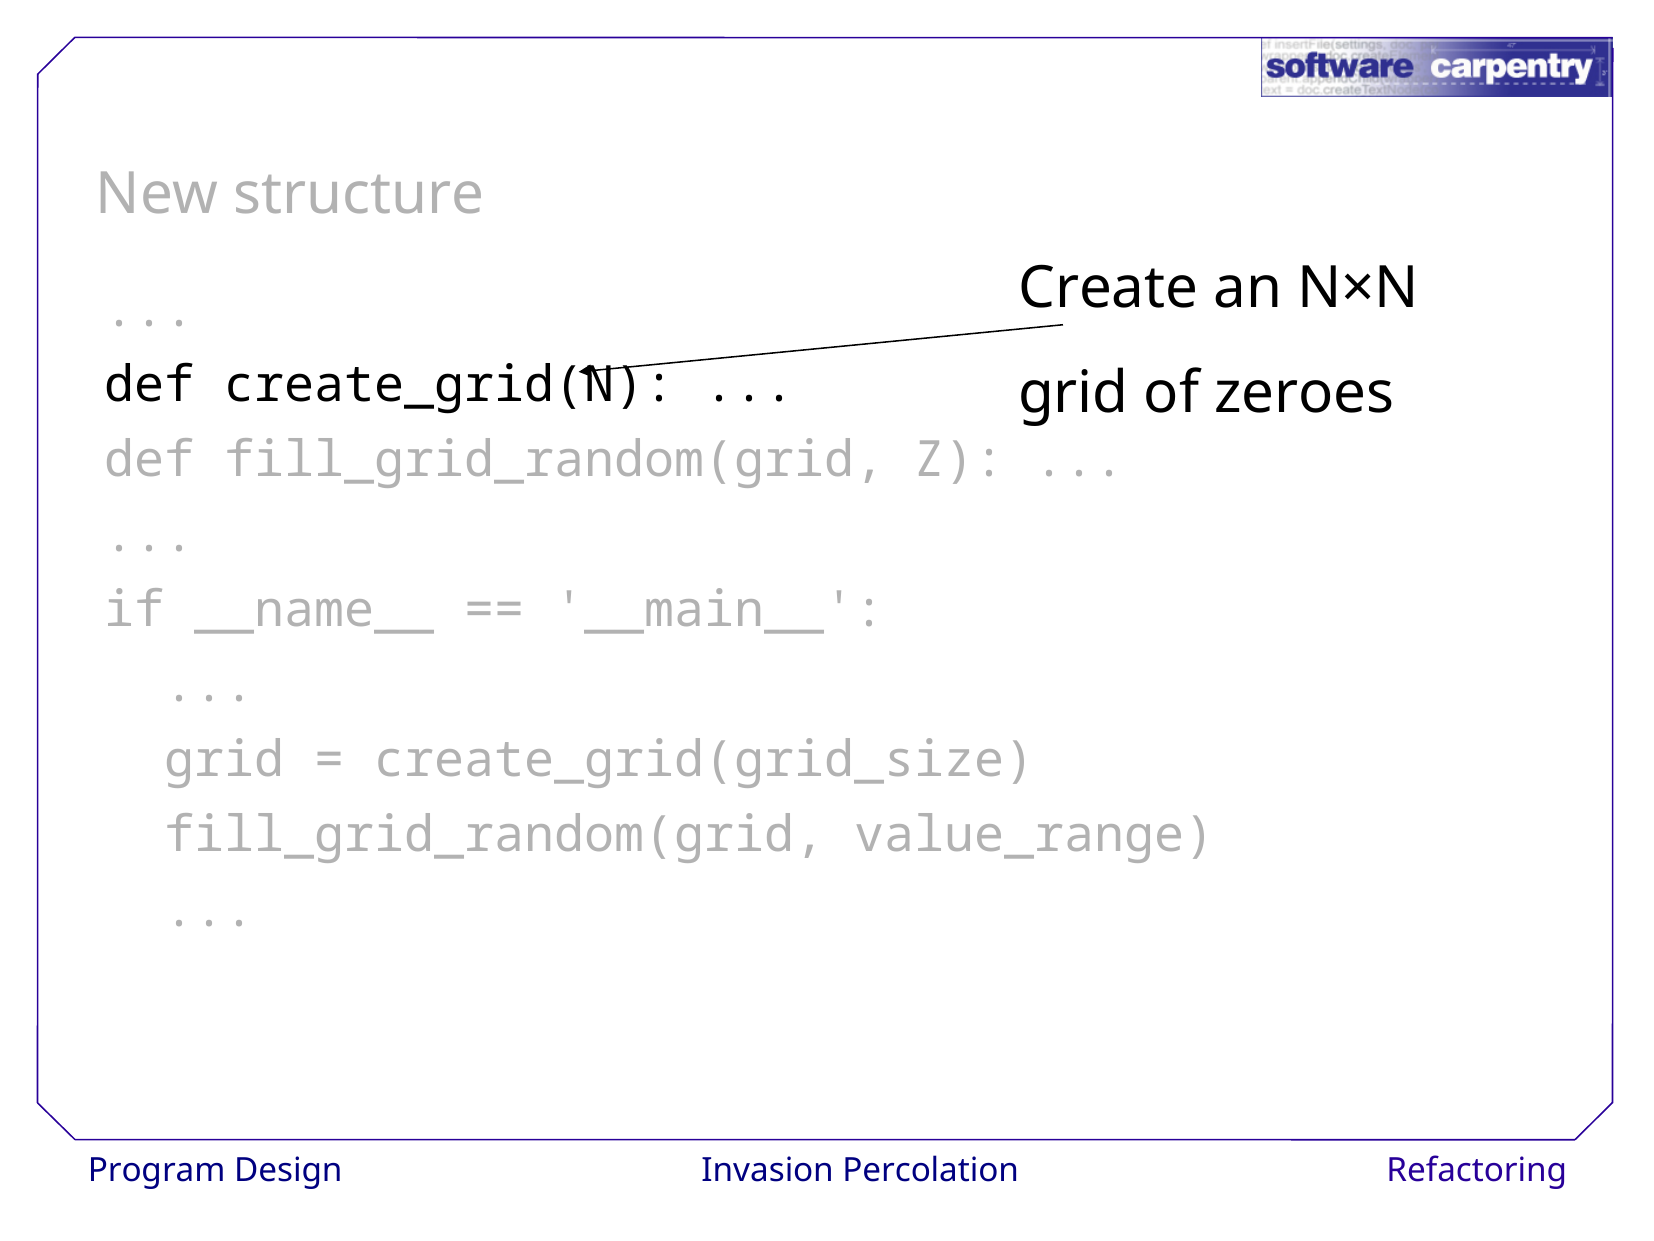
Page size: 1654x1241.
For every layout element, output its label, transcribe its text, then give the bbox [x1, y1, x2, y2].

text_box ... def create_grid(N): ... def fill_grid_random(grid, Z): ... ... if __name__ == '__main__': ... grid = create_grid(grid_size) fill_grid_random(grid, value_range) ... [89, 253, 1508, 1020]
text_box New structure [81, 112, 650, 233]
picture [1261, 39, 1613, 97]
text_box Create an N×N grid of zeroes [1003, 206, 1585, 432]
